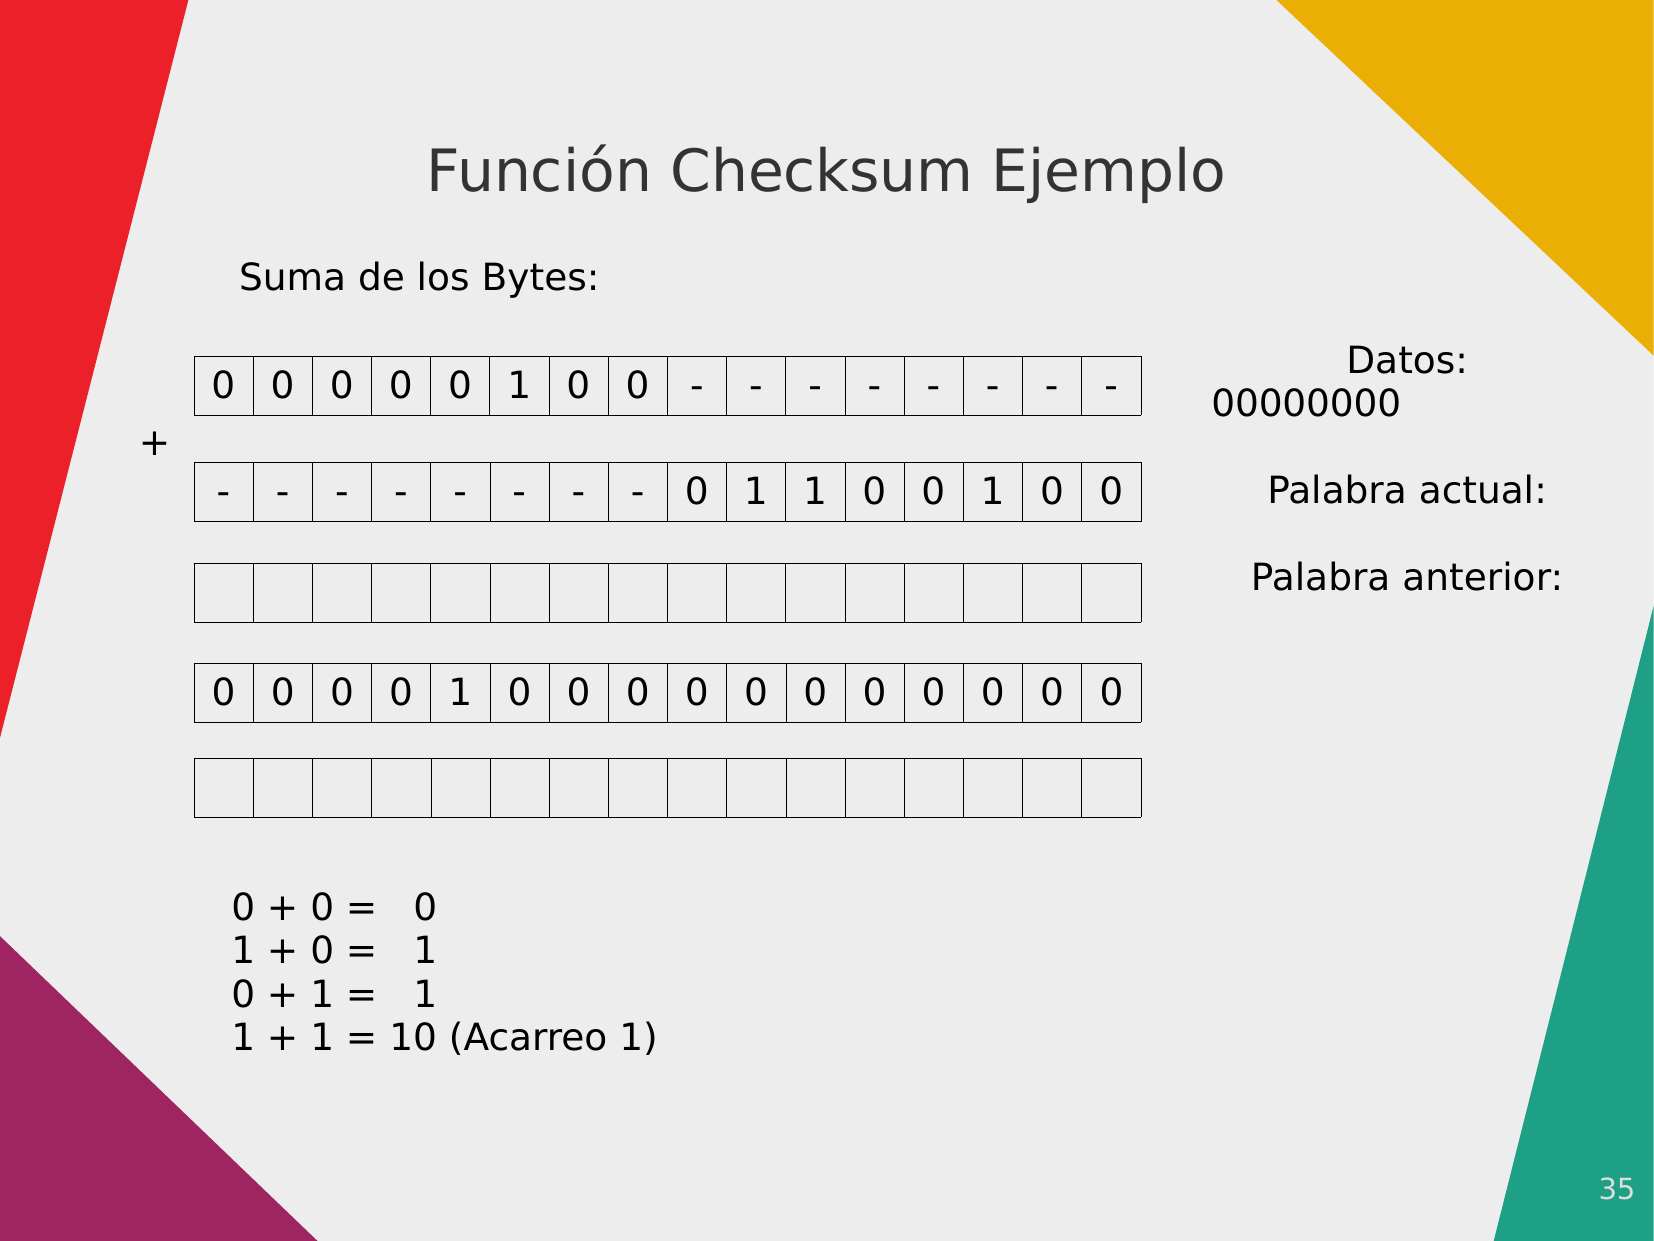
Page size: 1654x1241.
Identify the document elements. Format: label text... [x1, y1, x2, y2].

table_header - [313, 463, 371, 521]
table_header 0 [195, 357, 253, 415]
table_header [313, 759, 371, 817]
table_header 0 [727, 664, 786, 722]
table_header - [964, 357, 1022, 415]
table_header [313, 564, 371, 622]
table_header 0 [254, 664, 312, 722]
table_header [254, 564, 312, 622]
table_header [372, 759, 431, 817]
table_header 0 [313, 357, 371, 415]
table_header [1082, 564, 1141, 622]
table_header 1 [490, 357, 549, 415]
table_header [491, 759, 549, 817]
table_header [964, 759, 1022, 817]
title Función Checksum Ejemplo [114, 73, 1539, 271]
table_header 0 [964, 664, 1022, 722]
table_header - [372, 463, 430, 521]
table_header 0 [491, 664, 549, 722]
table_header [846, 759, 904, 817]
table_header - [609, 463, 667, 521]
table_header [1023, 564, 1081, 622]
table_header 0 [372, 357, 430, 415]
table_header 0 [1082, 463, 1141, 521]
table_header 0 [372, 664, 430, 722]
text_box Datos: 00000000 Palabra actual: Palabra anterior: [1196, 331, 1619, 956]
table_header [372, 564, 430, 622]
table_header 1 [964, 463, 1022, 521]
table_header - [846, 357, 904, 415]
table_header 0 [905, 664, 963, 722]
table_header [905, 759, 963, 817]
table_header 0 [431, 357, 489, 415]
table_header 1 [431, 664, 490, 722]
table_header [432, 759, 490, 817]
table_header [550, 564, 608, 622]
table_header - [254, 463, 312, 521]
table_header - [1023, 357, 1081, 415]
table_header 1 [727, 463, 785, 521]
table_header 0 [846, 463, 904, 521]
table_header [550, 759, 608, 817]
text_box + [124, 413, 186, 472]
table_header [668, 759, 726, 817]
table_header 0 [609, 664, 667, 722]
table_header [609, 564, 667, 622]
table_header 0 [254, 357, 312, 415]
table_header [905, 564, 963, 622]
table_header 0 [550, 357, 608, 415]
text_box 0 + 0 = 0 1 + 0 = 1 0 + 1 = 1 1 + 1 = 10 (Acarreo 1) [216, 877, 674, 1067]
text_box Suma de los Bytes: [224, 248, 615, 307]
table_header 0 [550, 664, 608, 722]
table_header [727, 759, 786, 817]
table_header [668, 564, 726, 622]
table_header [195, 564, 253, 622]
table_header - [431, 463, 490, 521]
table_header - [1082, 357, 1141, 415]
table_header 1 [786, 463, 845, 521]
table_header - [727, 357, 785, 415]
table_header [491, 564, 549, 622]
table_header 0 [1023, 463, 1081, 521]
table_header 0 [905, 463, 963, 521]
table_header [786, 564, 845, 622]
table_header 0 [787, 664, 845, 722]
table_header [846, 564, 904, 622]
table_header 0 [668, 664, 726, 722]
table_header - [786, 357, 845, 415]
table_header 0 [668, 463, 726, 521]
table_header 0 [1082, 664, 1141, 722]
table_header 0 [1023, 664, 1081, 722]
table_header [609, 759, 667, 817]
table_header - [491, 463, 549, 521]
table_header [1023, 759, 1081, 817]
table_header - [550, 463, 608, 521]
table_header [727, 564, 785, 622]
table_header - [668, 357, 726, 415]
table_header [431, 564, 490, 622]
table_header 0 [313, 664, 371, 722]
table_header - [905, 357, 963, 415]
table_header 0 [195, 664, 253, 722]
table_header [787, 759, 845, 817]
table_header - [195, 463, 253, 521]
table_header [964, 564, 1022, 622]
table_header [254, 759, 312, 817]
table_header [195, 759, 253, 817]
table_header [1082, 759, 1141, 817]
table_header 0 [609, 357, 667, 415]
table_header 0 [846, 664, 904, 722]
